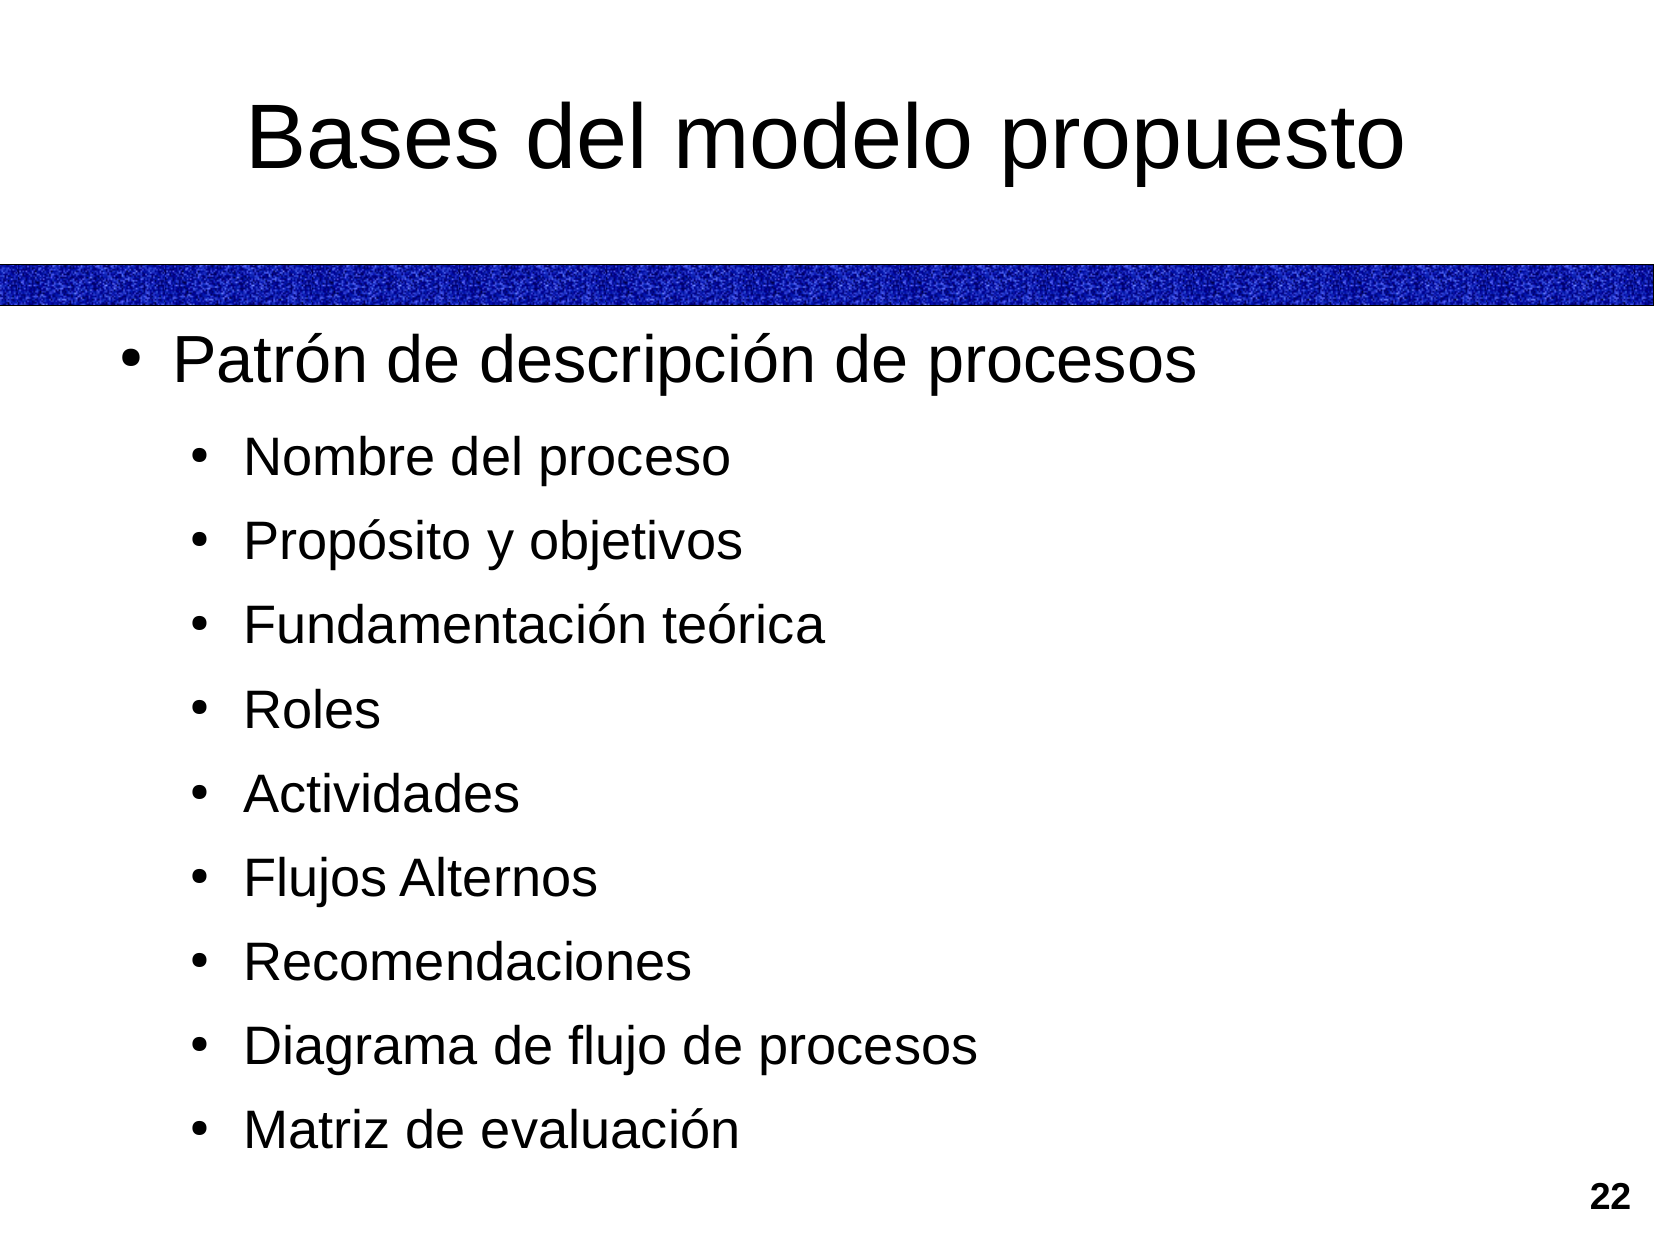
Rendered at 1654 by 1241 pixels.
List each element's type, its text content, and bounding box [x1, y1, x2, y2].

text_box <número> [1575, 1168, 1654, 1240]
title Bases del modelo propuesto [58, 14, 1595, 260]
picture [0, 265, 1653, 305]
list Patrón de descripción de procesos Nombre del proceso Propósito y objetivos Fundamentación teórica Roles Actividades Flujos Alternos Recomendaciones Diagrama de flujo de procesos Matriz de evaluación [101, 322, 1549, 1161]
